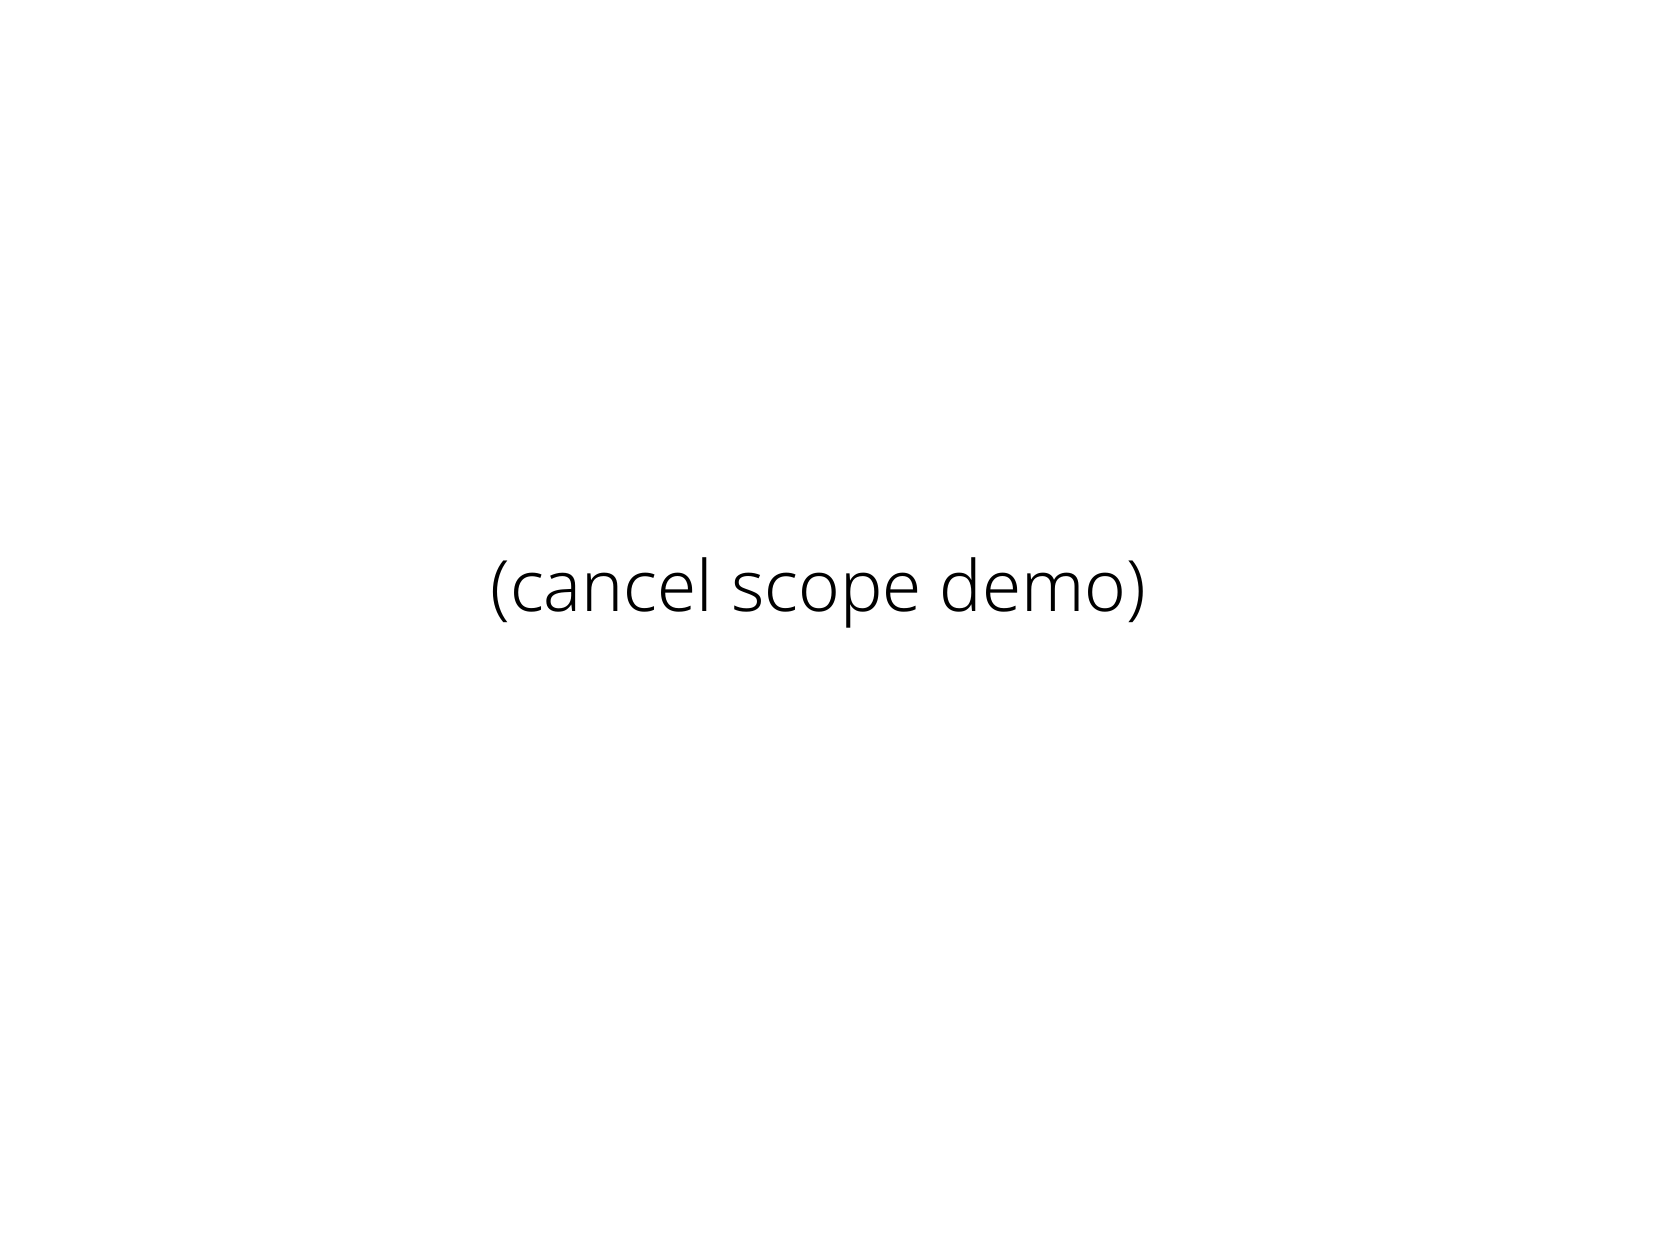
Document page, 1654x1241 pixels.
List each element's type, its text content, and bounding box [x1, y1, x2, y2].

text_box (cancel scope demo) [144, 528, 1493, 869]
